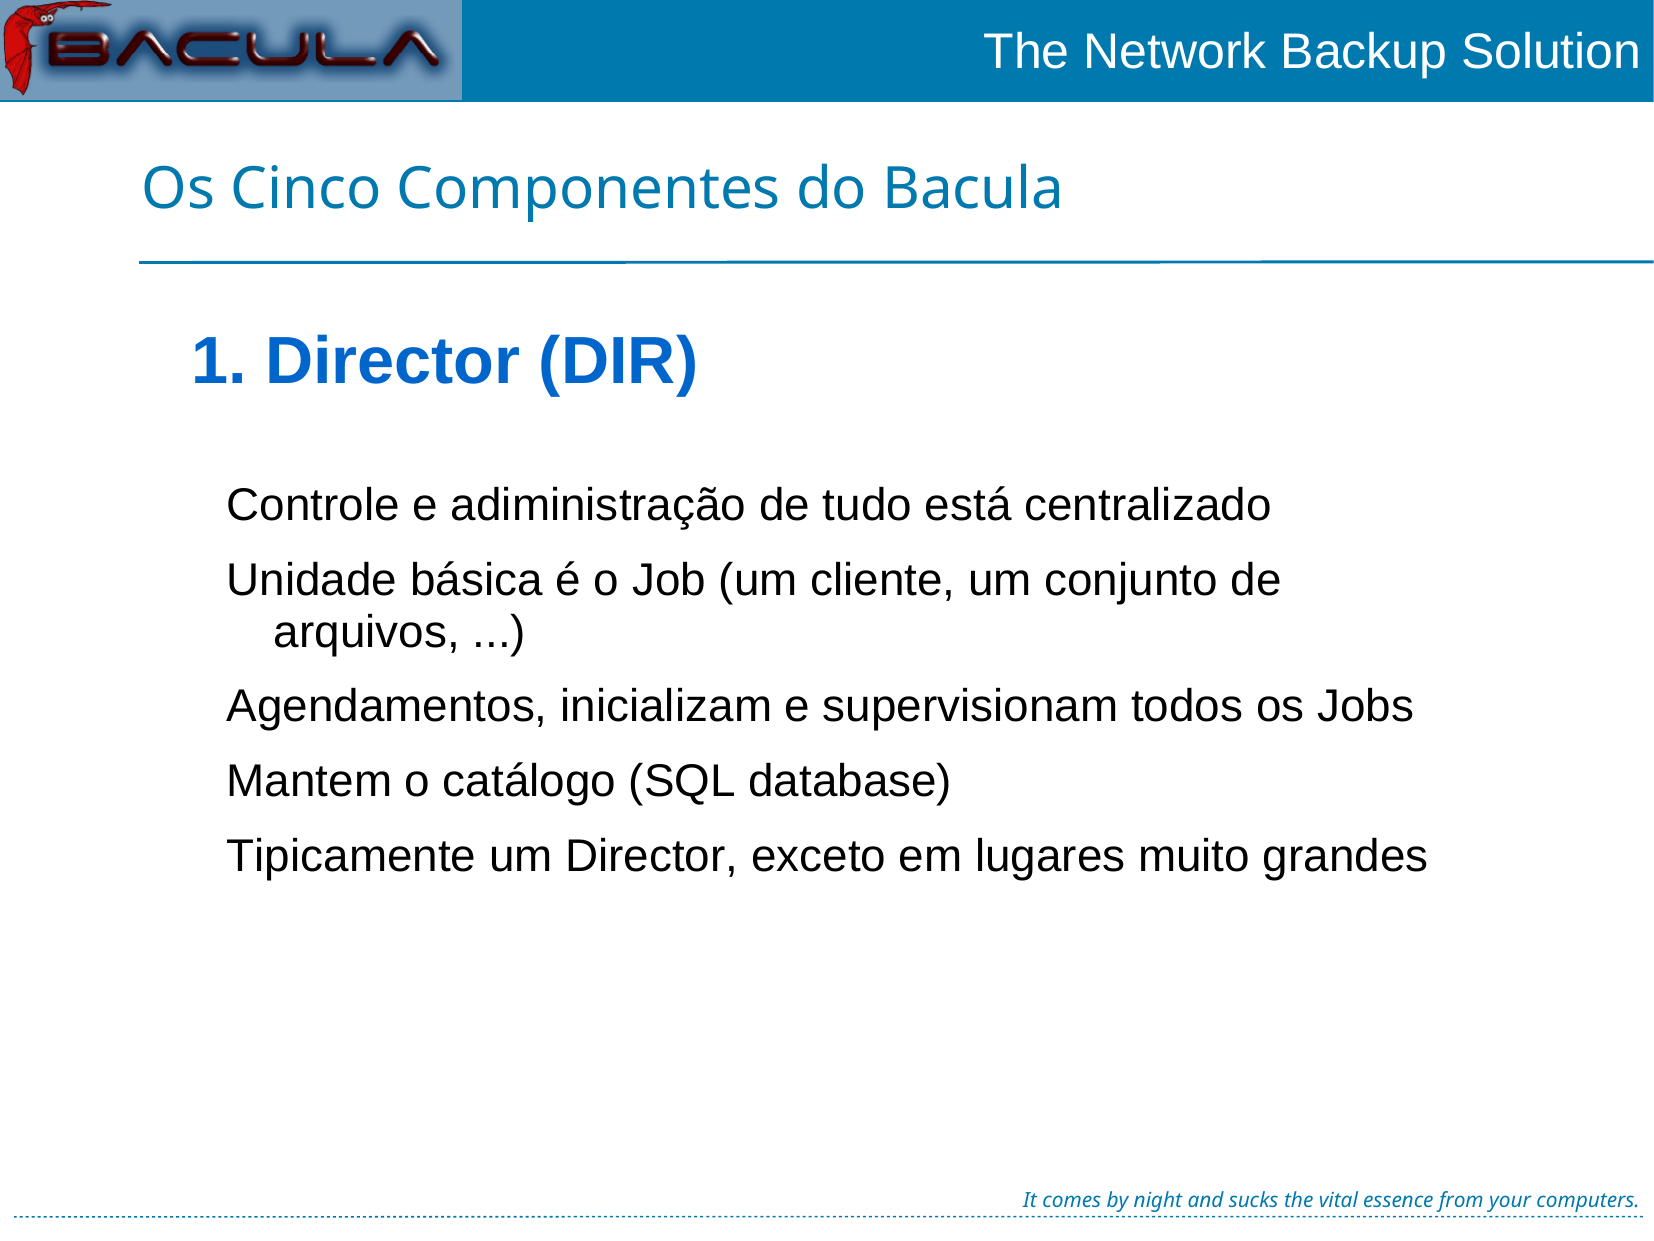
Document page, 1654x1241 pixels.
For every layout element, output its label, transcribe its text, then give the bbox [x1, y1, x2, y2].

title Os Cinco Componentes do Bacula [141, 112, 1501, 226]
picture [0, 0, 461, 99]
list 1. Director (DIR) Controle e adiministração de tudo está centralizado Unidade básica é o Job (um cliente, um conjunto de arquivos, ...) Agendamentos, inicializam e supervisionam todos os Jobs Mantem o catálogo (SQL database) Tipicamente um Director, exceto em lugares muito grandes [132, 323, 1526, 1075]
